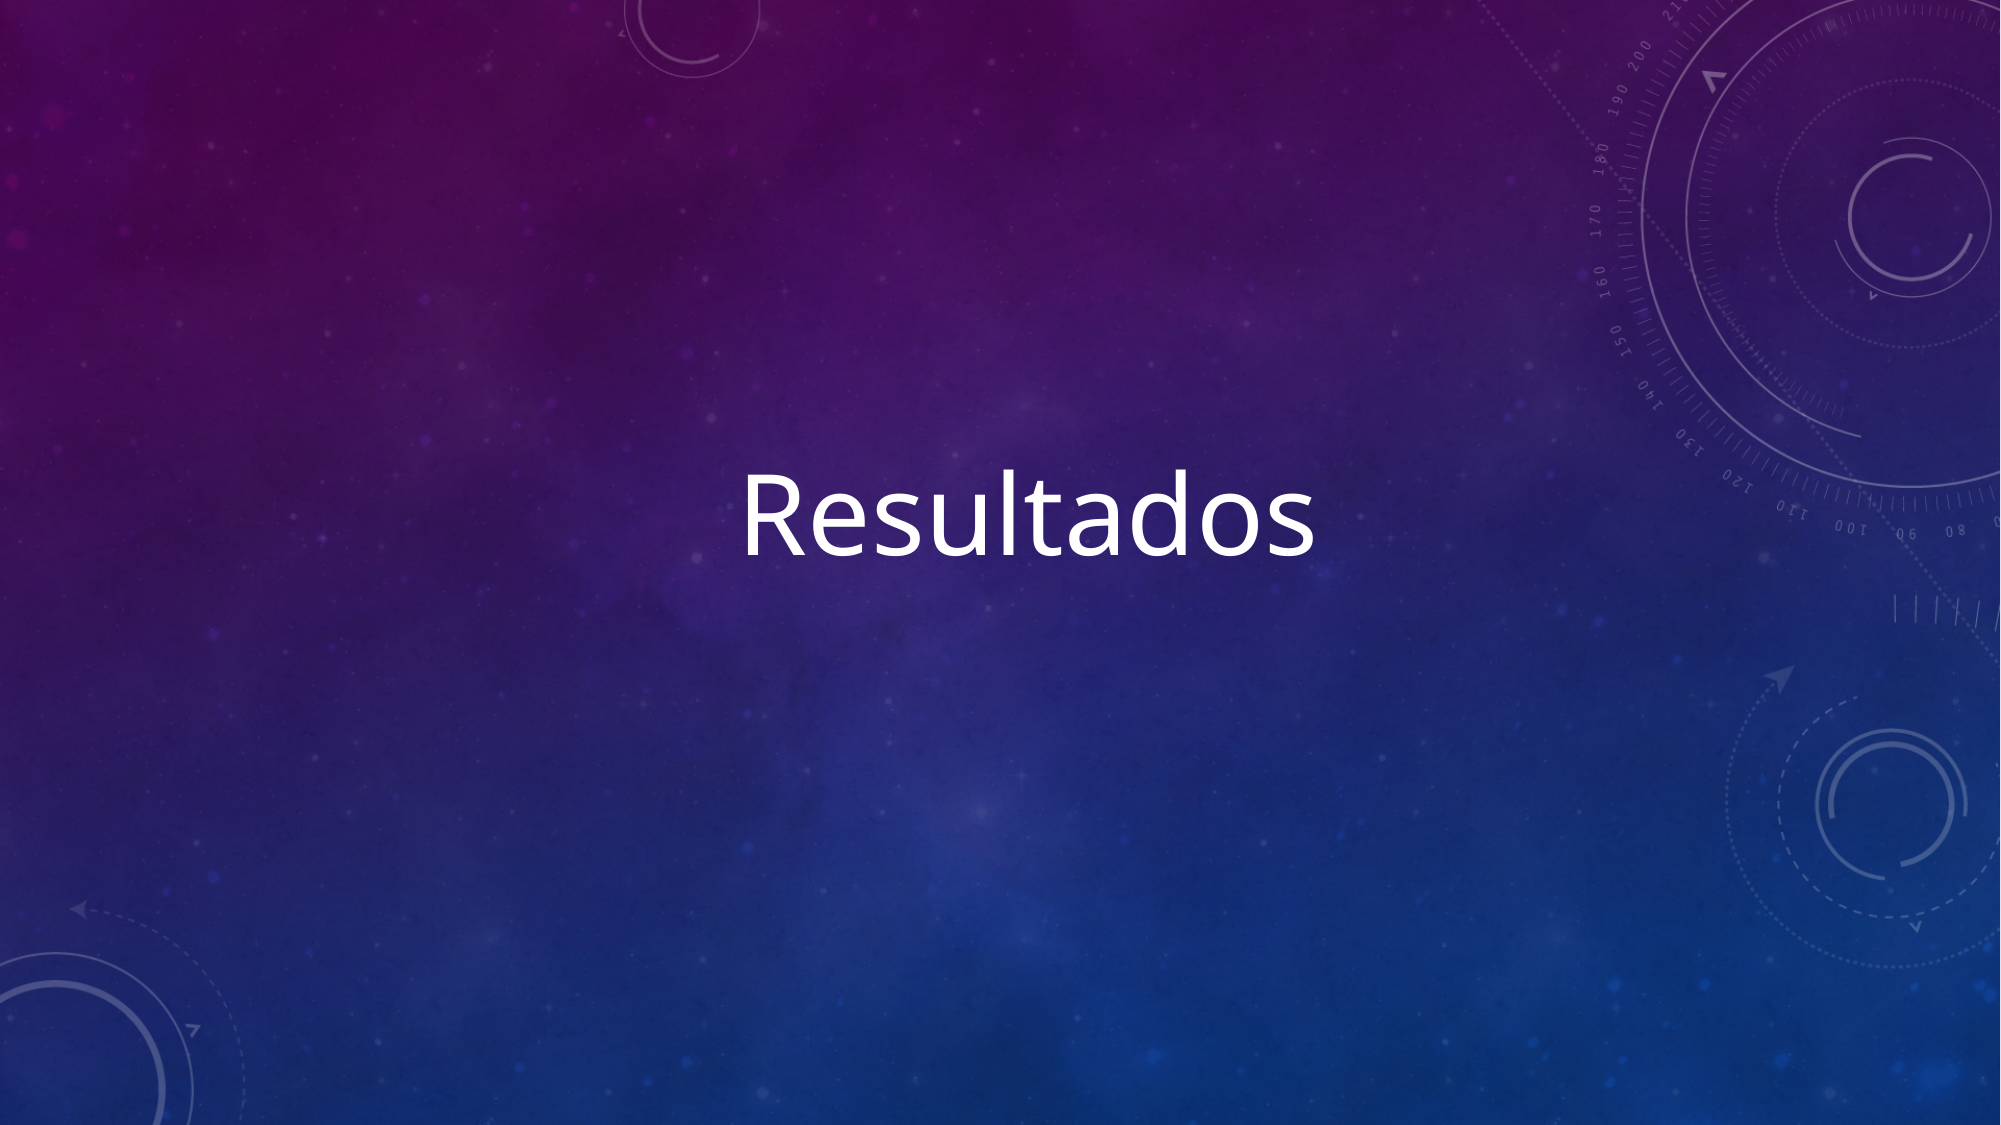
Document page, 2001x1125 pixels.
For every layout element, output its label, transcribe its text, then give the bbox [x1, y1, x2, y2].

title Resultados [723, 391, 2001, 631]
picture [0, 0, 2001, 1125]
